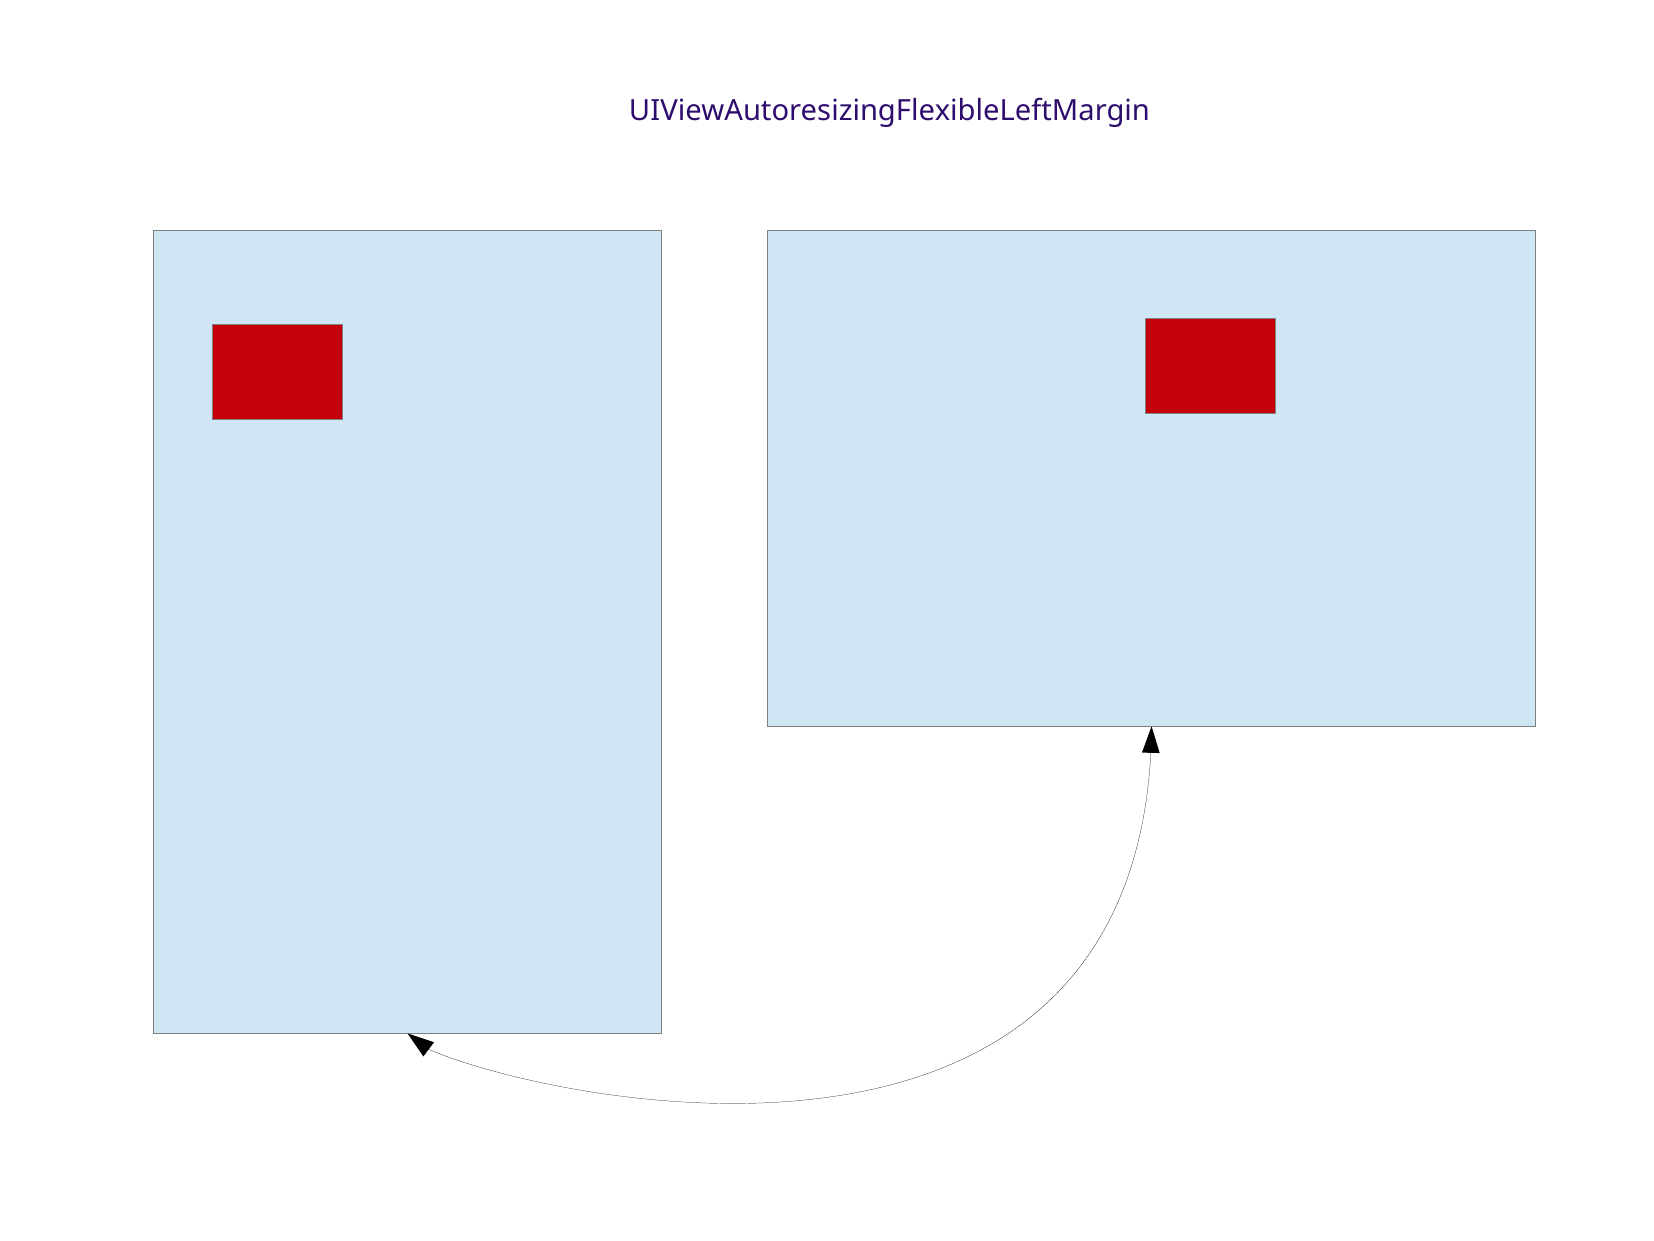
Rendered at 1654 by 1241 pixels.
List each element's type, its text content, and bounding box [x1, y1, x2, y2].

text_box [767, 230, 1536, 727]
text_box UIViewAutoresizingFlexibleLeftMargin [614, 81, 1136, 136]
text_box [153, 230, 662, 1034]
